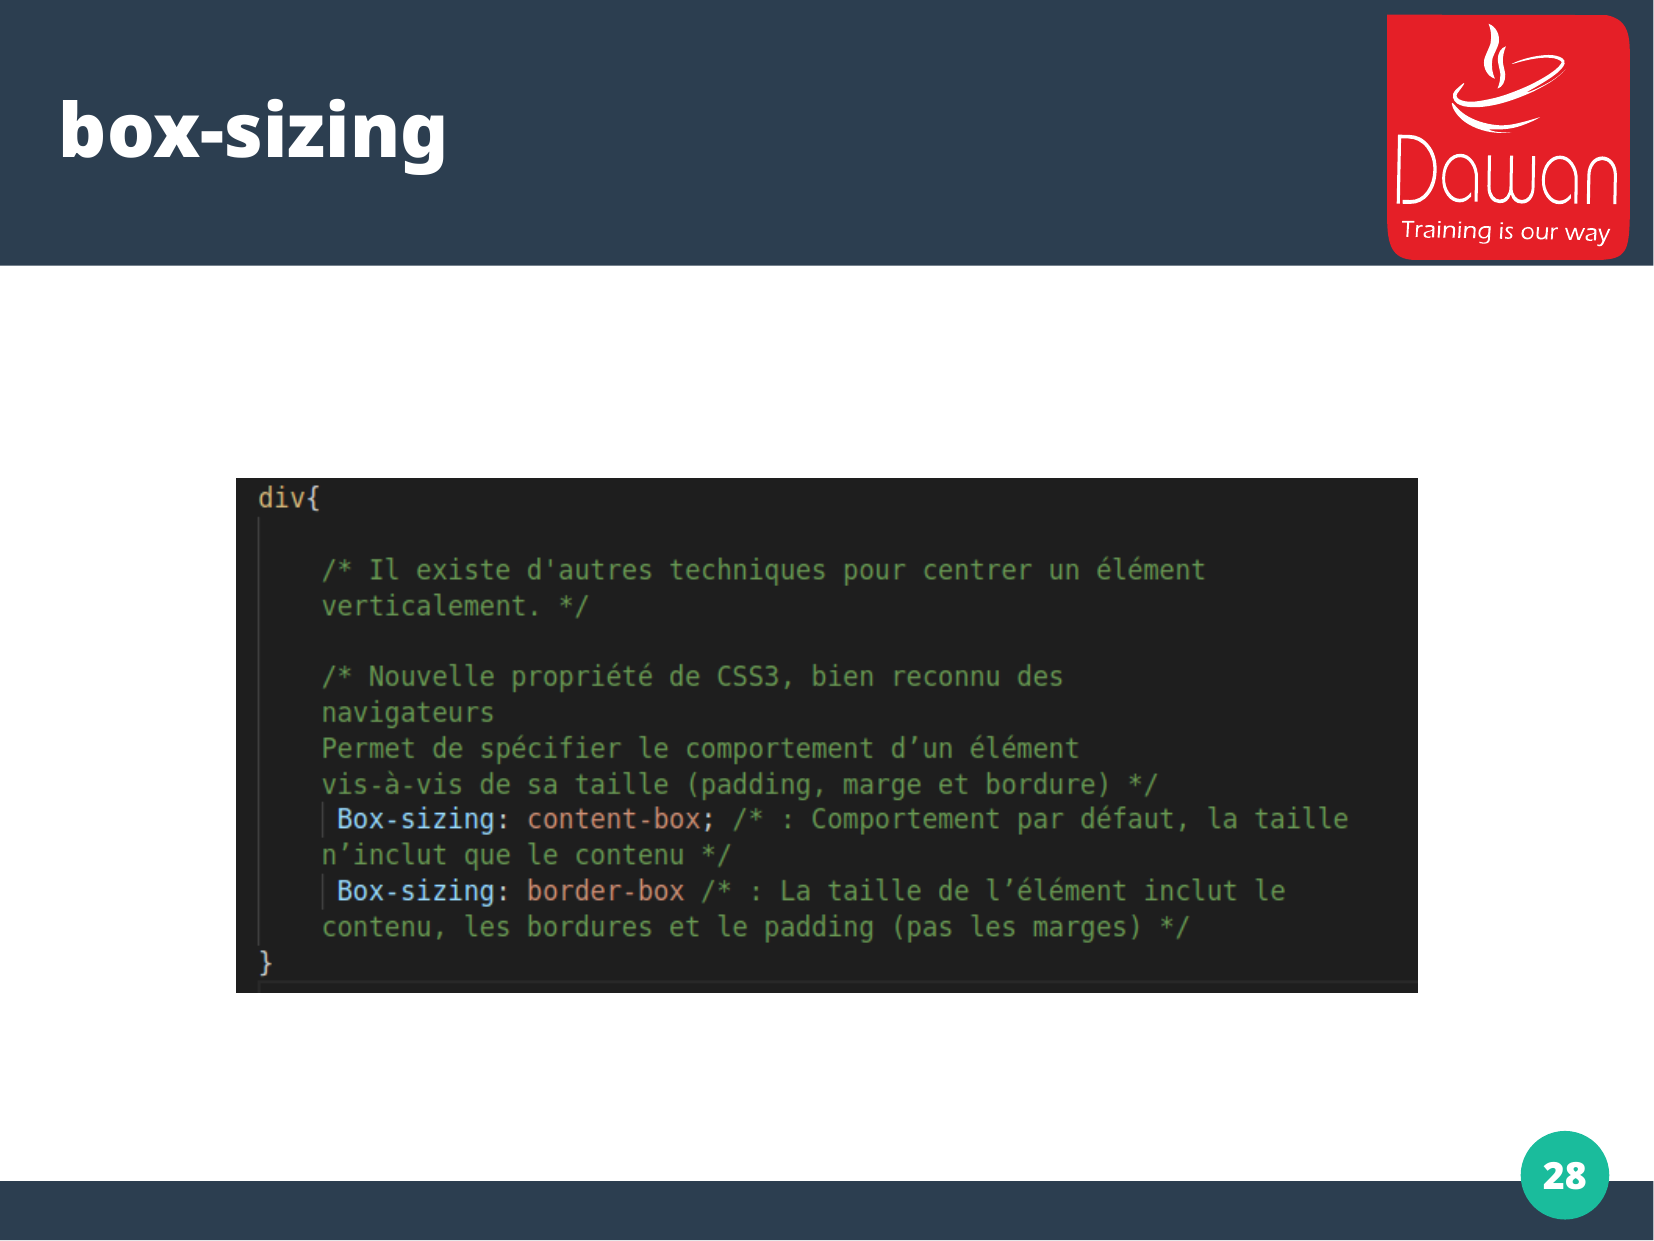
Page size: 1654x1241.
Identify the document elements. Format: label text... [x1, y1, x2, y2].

picture [1387, 14, 1630, 260]
title box-sizing [59, 49, 1387, 207]
picture [236, 478, 1418, 993]
